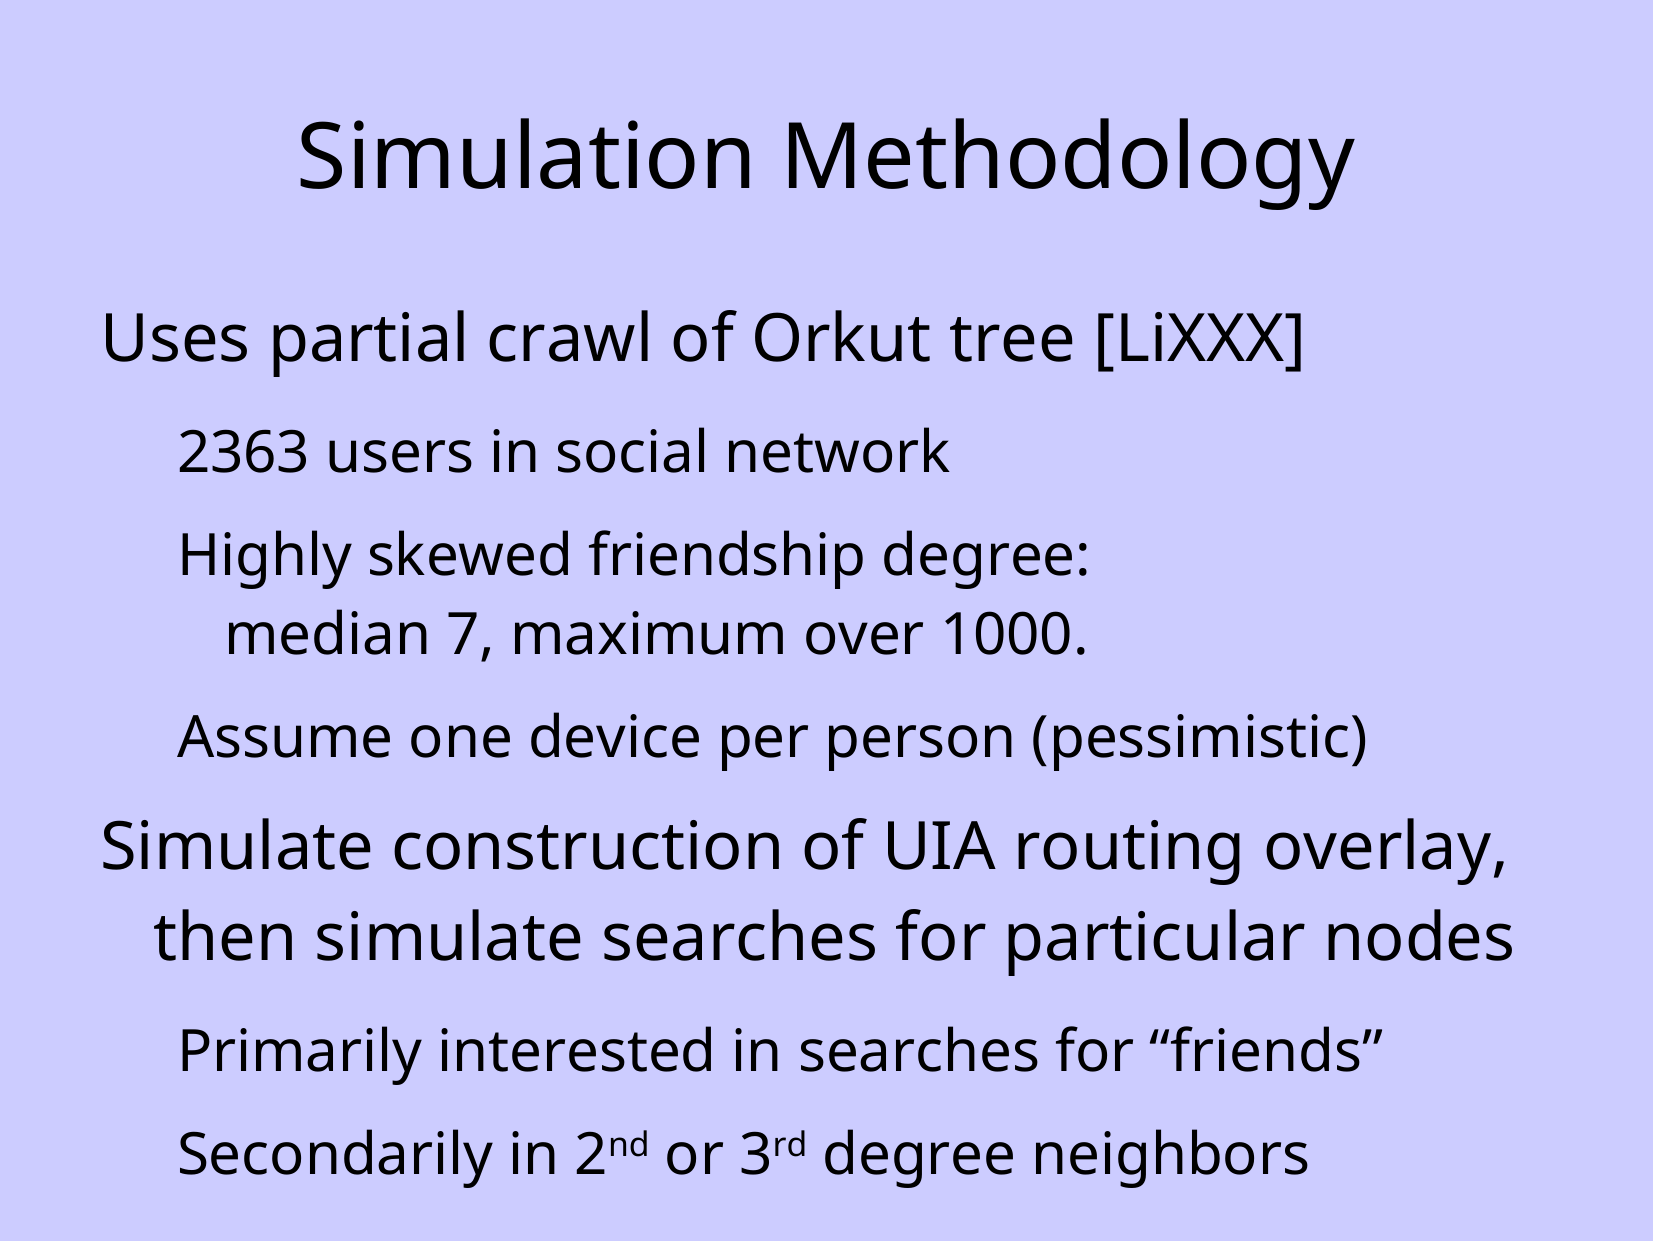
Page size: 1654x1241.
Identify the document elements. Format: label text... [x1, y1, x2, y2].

title Simulation Methodology [82, 56, 1571, 250]
list Uses partial crawl of Orkut tree [LiXXX] 2363 users in social network Highly skewed friendship degree: median 7, maximum over 1000. Assume one device per person (pessimistic) Simulate construction of UIA routing overlay, then simulate searches for particular nodes Primarily interested in searches for “friends” Secondarily in 2nd or 3rd degree neighbors [82, 290, 1571, 1095]
